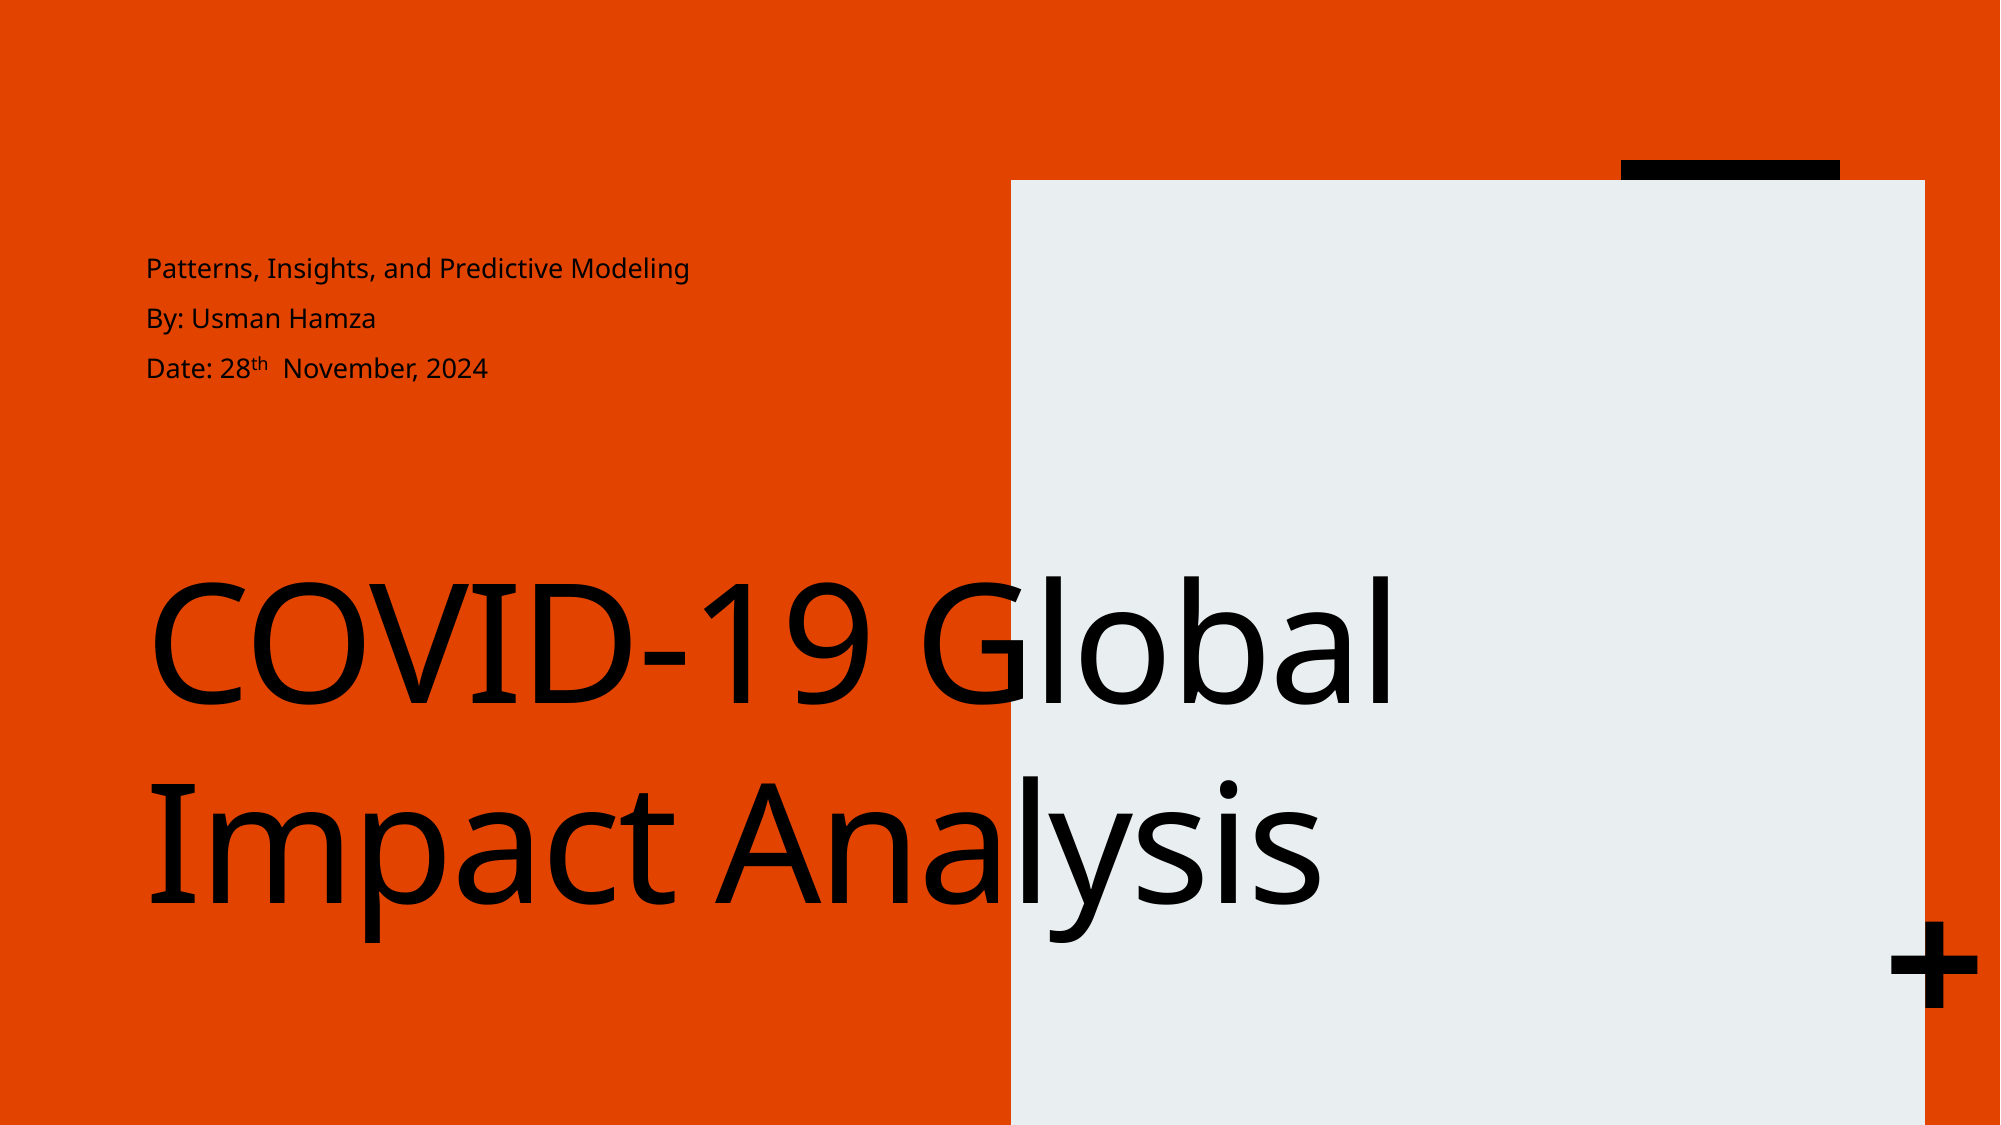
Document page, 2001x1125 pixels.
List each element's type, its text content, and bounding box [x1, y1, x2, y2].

text_box [0, 0, 2000, 1125]
title COVID-19 Global Impact Analysis [130, 421, 1536, 945]
subtitle Patterns, Insights, and Predictive Modeling By: Usman Hamza Date: 28th November, 2024 [130, 247, 1536, 393]
